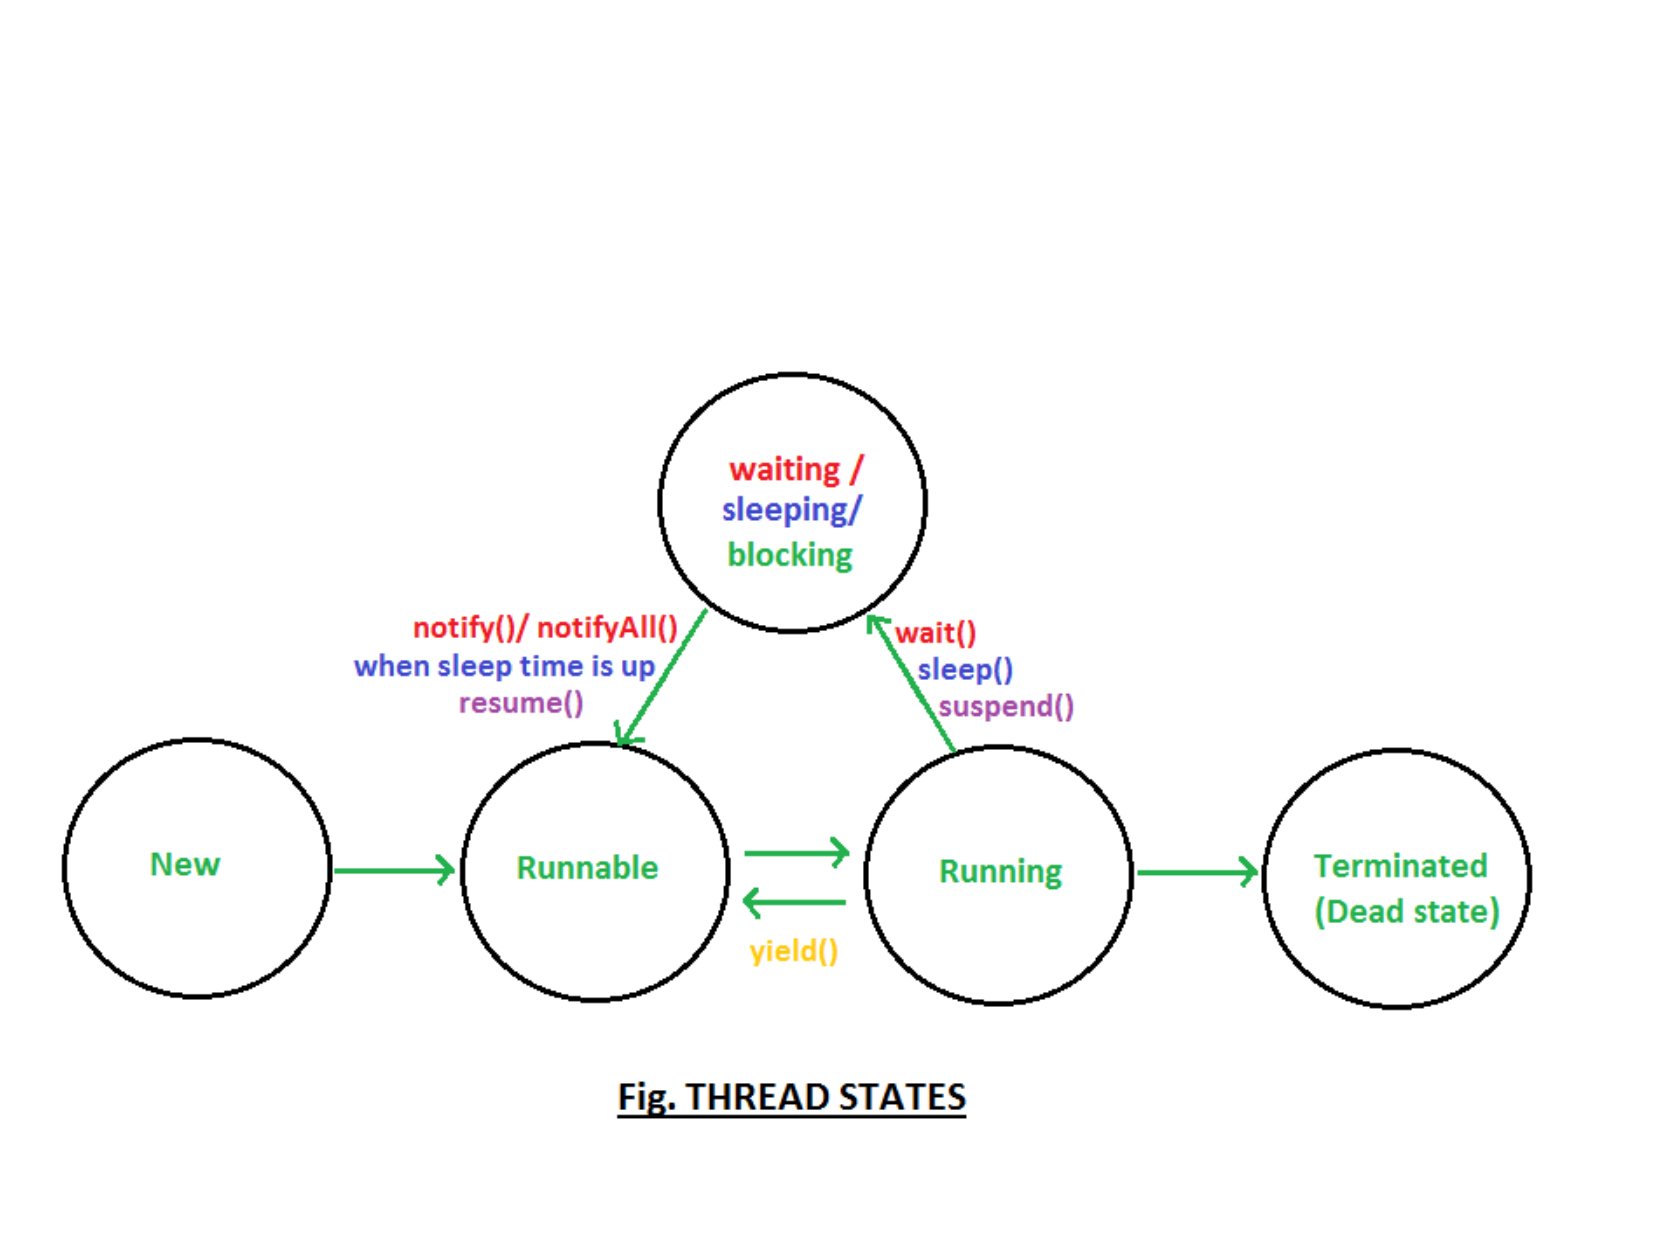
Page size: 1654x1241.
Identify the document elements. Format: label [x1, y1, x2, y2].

picture [57, 367, 1550, 1131]
